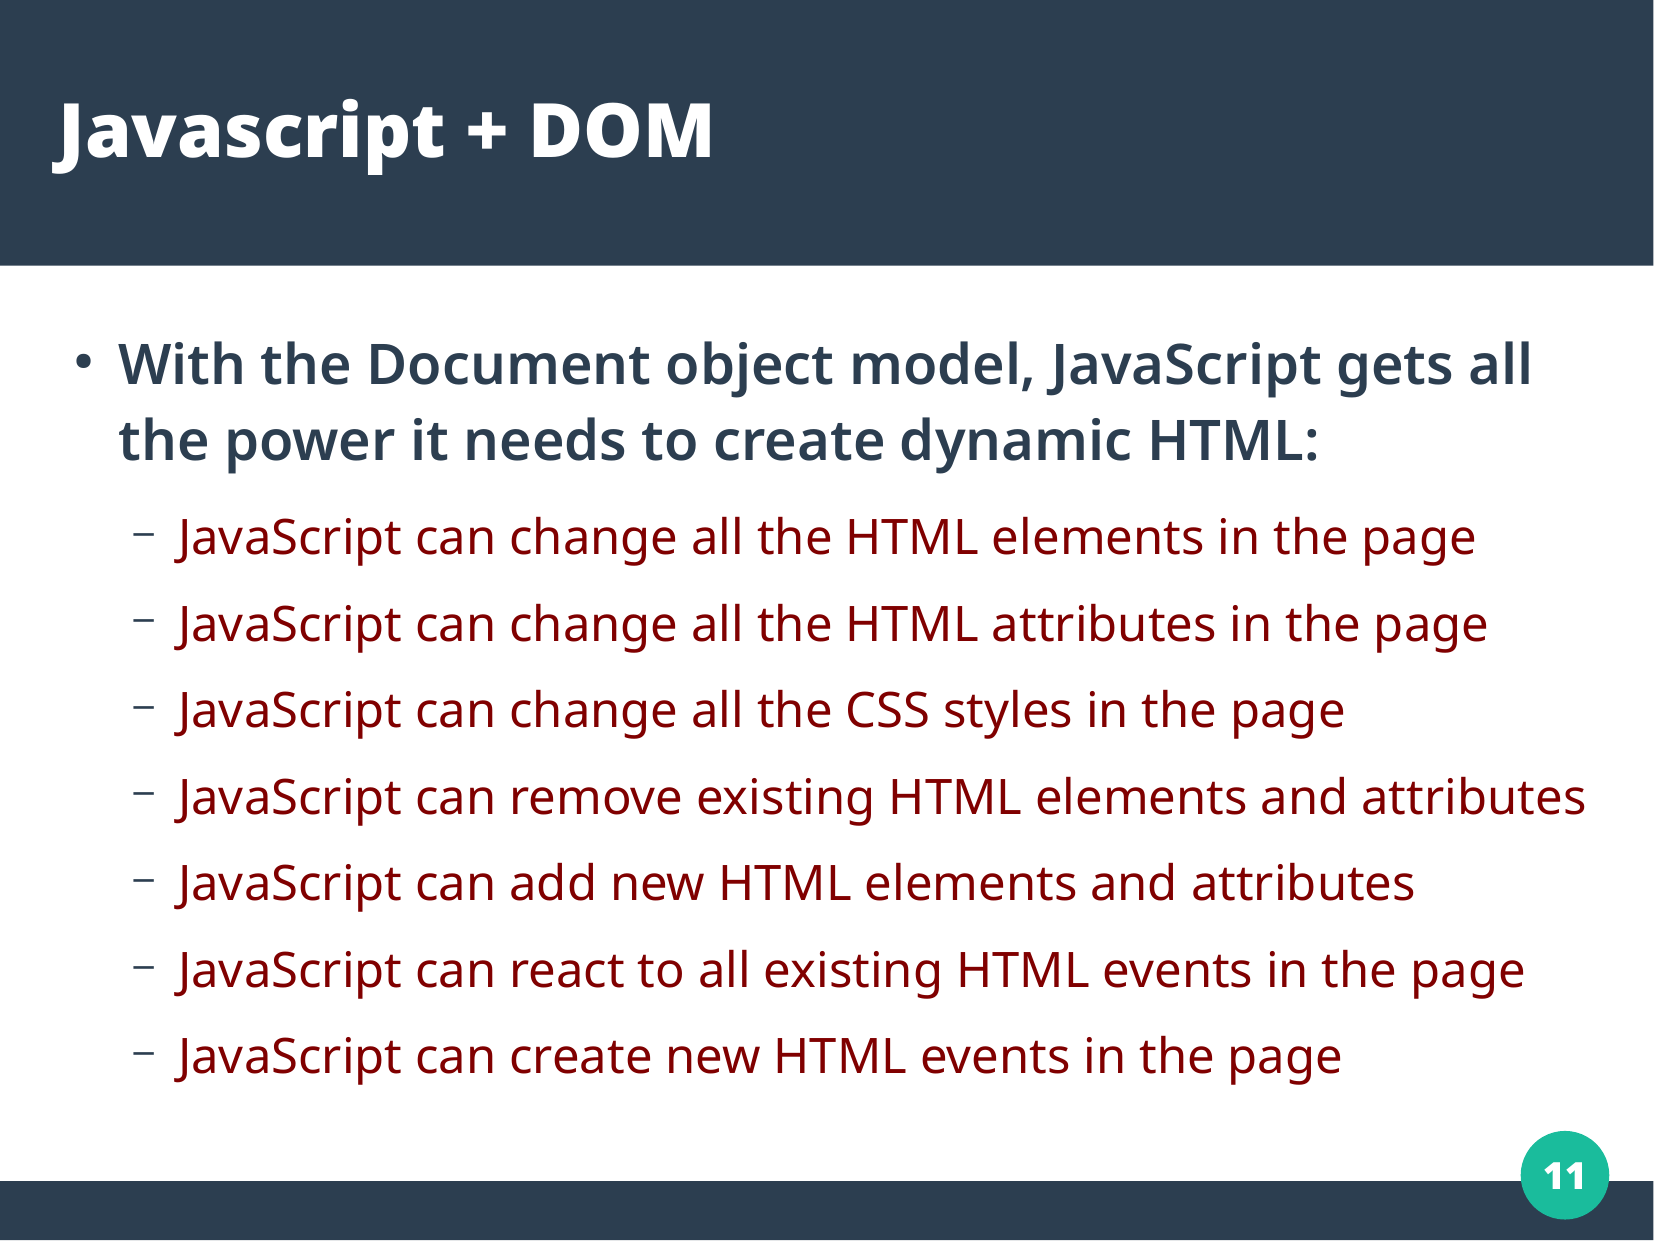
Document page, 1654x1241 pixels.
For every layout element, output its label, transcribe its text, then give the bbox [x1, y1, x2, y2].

list With the Document object model, JavaScript gets all the power it needs to create dynamic HTML: JavaScript can change all the HTML elements in the page JavaScript can change all the HTML attributes in the page JavaScript can change all the CSS styles in the page JavaScript can remove existing HTML elements and attributes JavaScript can add new HTML elements and attributes JavaScript can react to all existing HTML events in the page JavaScript can create new HTML events in the page [59, 324, 1595, 1152]
title Javascript + DOM [59, 49, 1595, 207]
